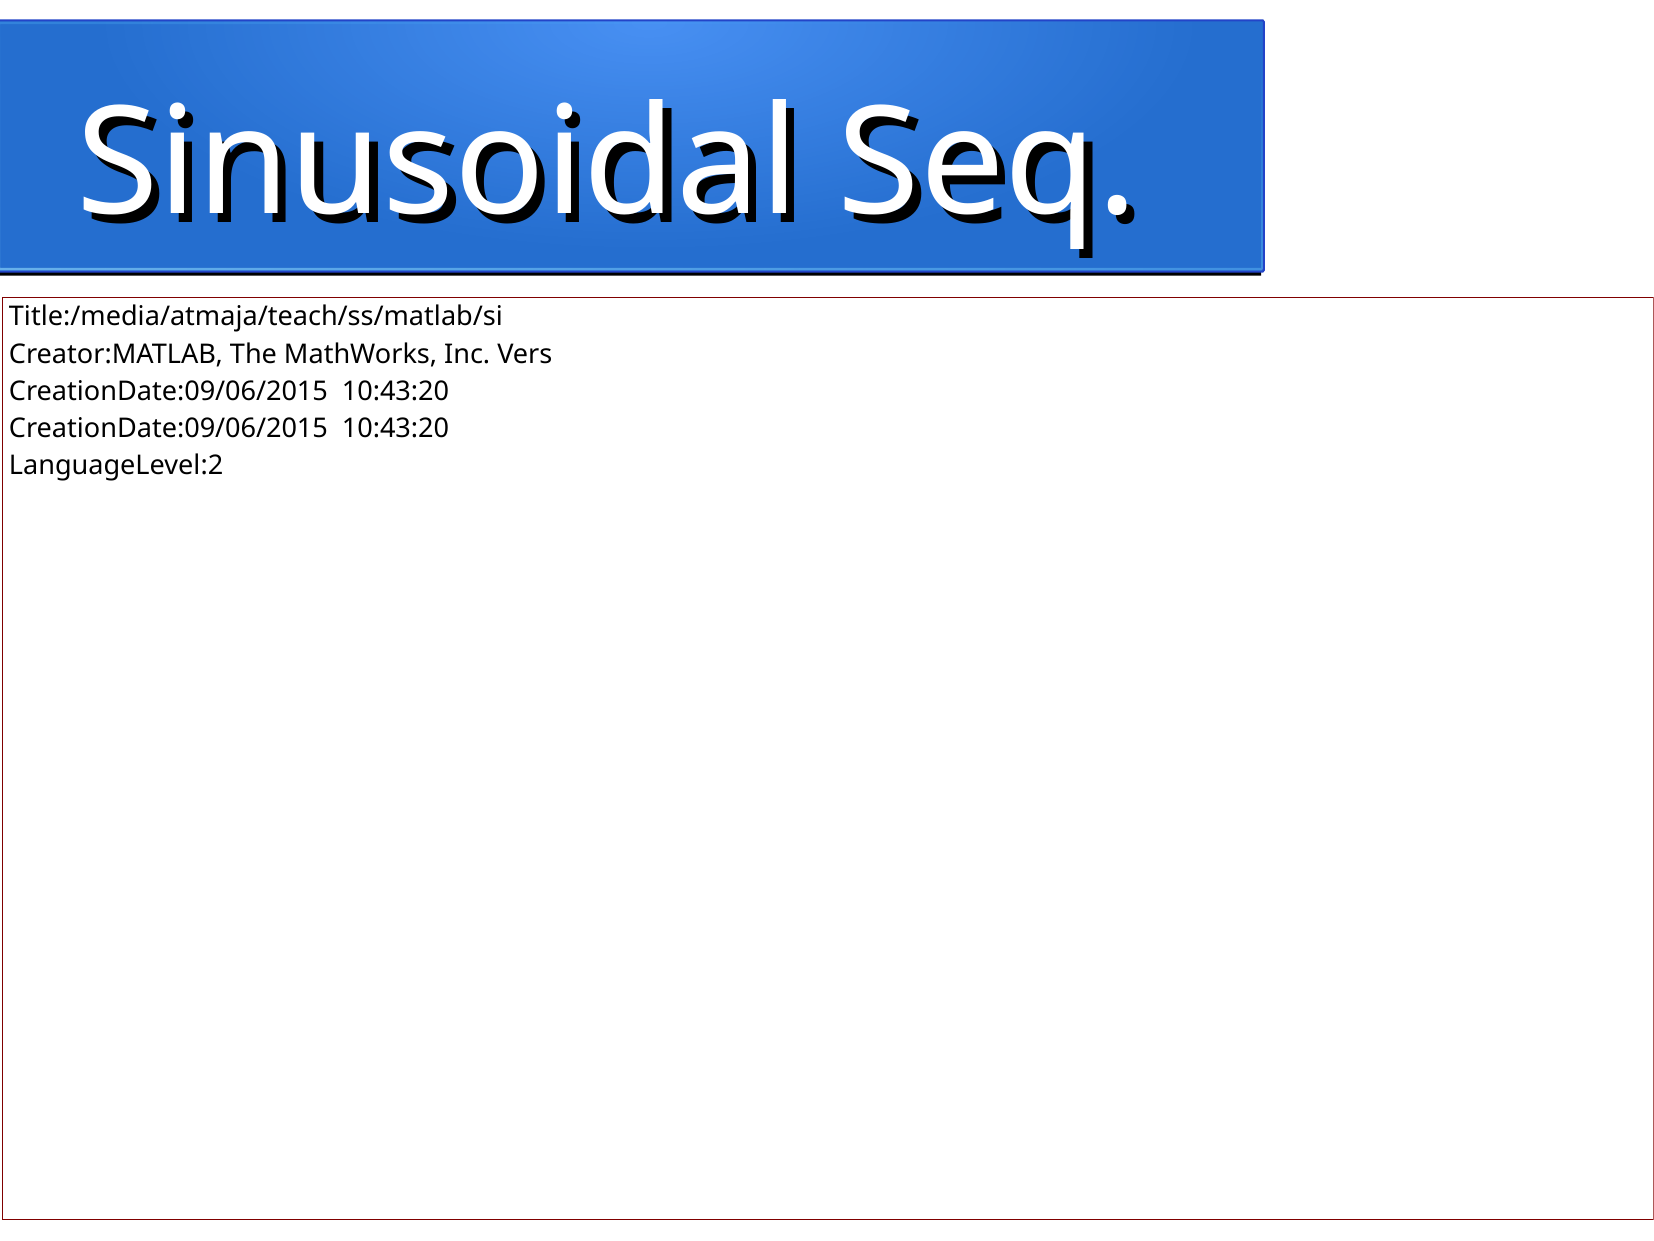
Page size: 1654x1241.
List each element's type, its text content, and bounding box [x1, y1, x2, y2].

picture [0, 295, 1654, 1220]
text_box Sinusoidal Seq. [76, 0, 1235, 295]
